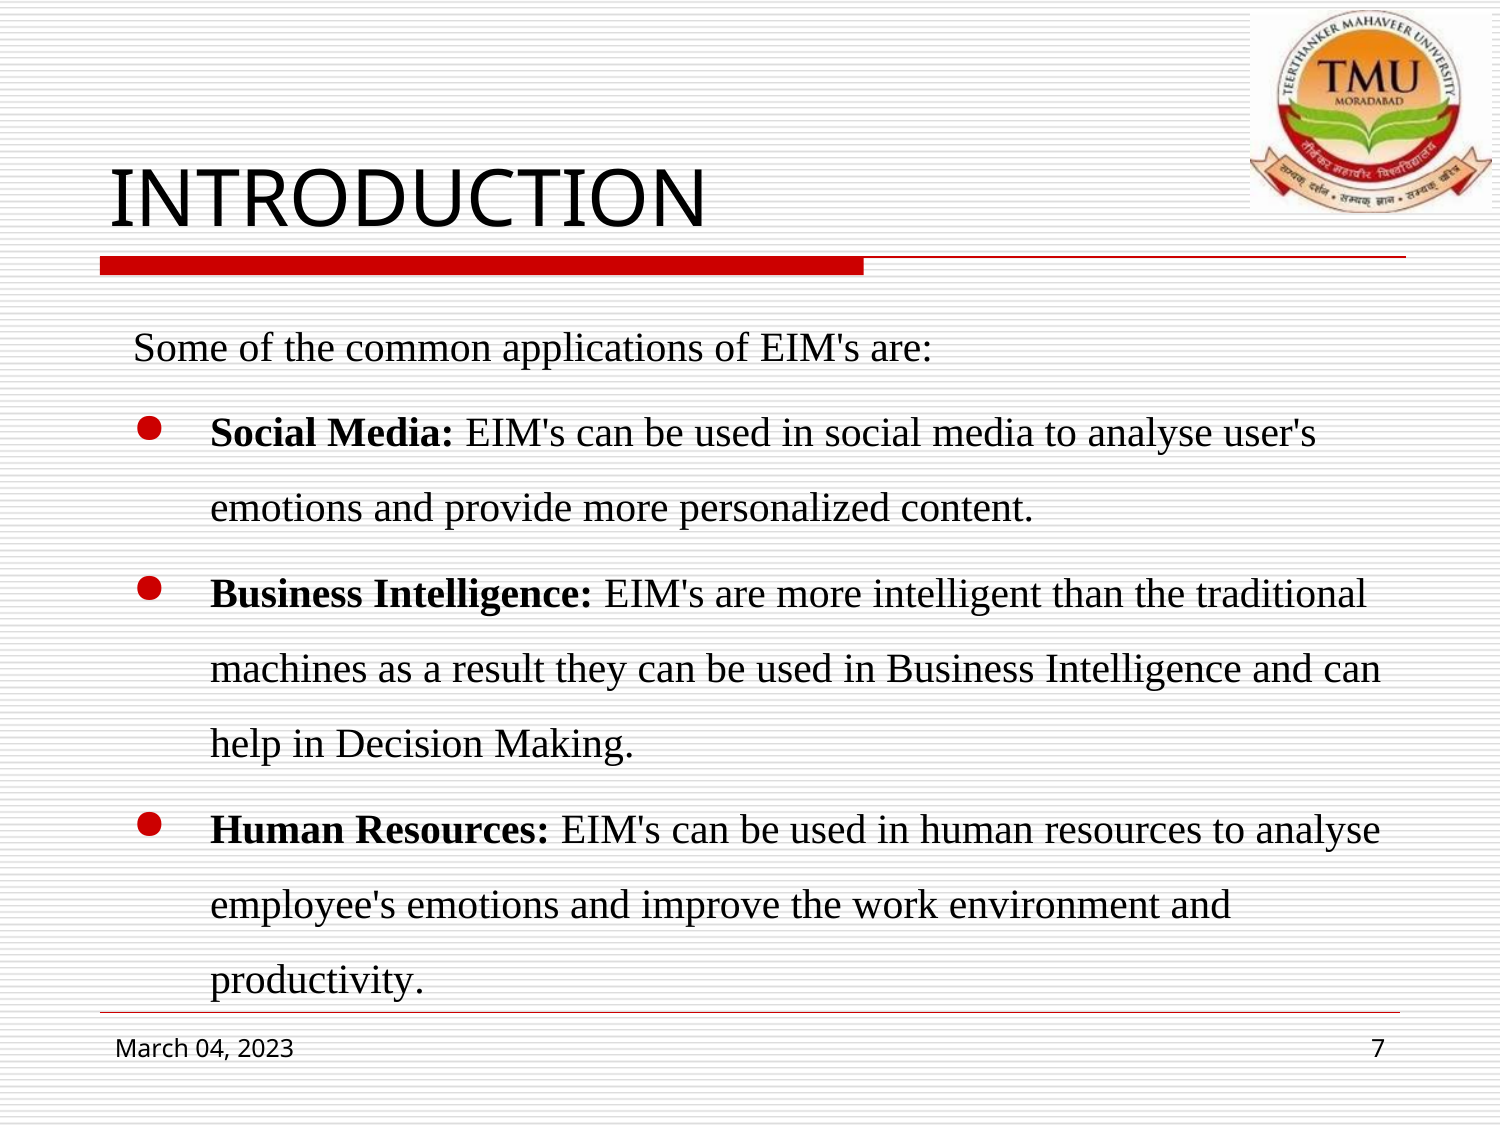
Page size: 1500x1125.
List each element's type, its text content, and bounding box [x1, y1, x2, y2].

text_box <number> [1074, 1024, 1401, 1103]
list Some of the common applications of EIM's are: Social Media: EIM's can be used in social media to analyse user's emotions and provide more personalized content. Business Intelligence: EIM's are more intelligent than the traditional machines as a result they can be used in Business Intelligence and can help in Decision Making. Human Resources: EIM's can be used in human resources to analyse employee's emotions and improve the work environment and productivity. [117, 287, 1426, 1038]
text_box March 04, 2023 [99, 1024, 426, 1103]
picture [0, 0, 1500, 1125]
title INTRODUCTION [94, 50, 1407, 250]
